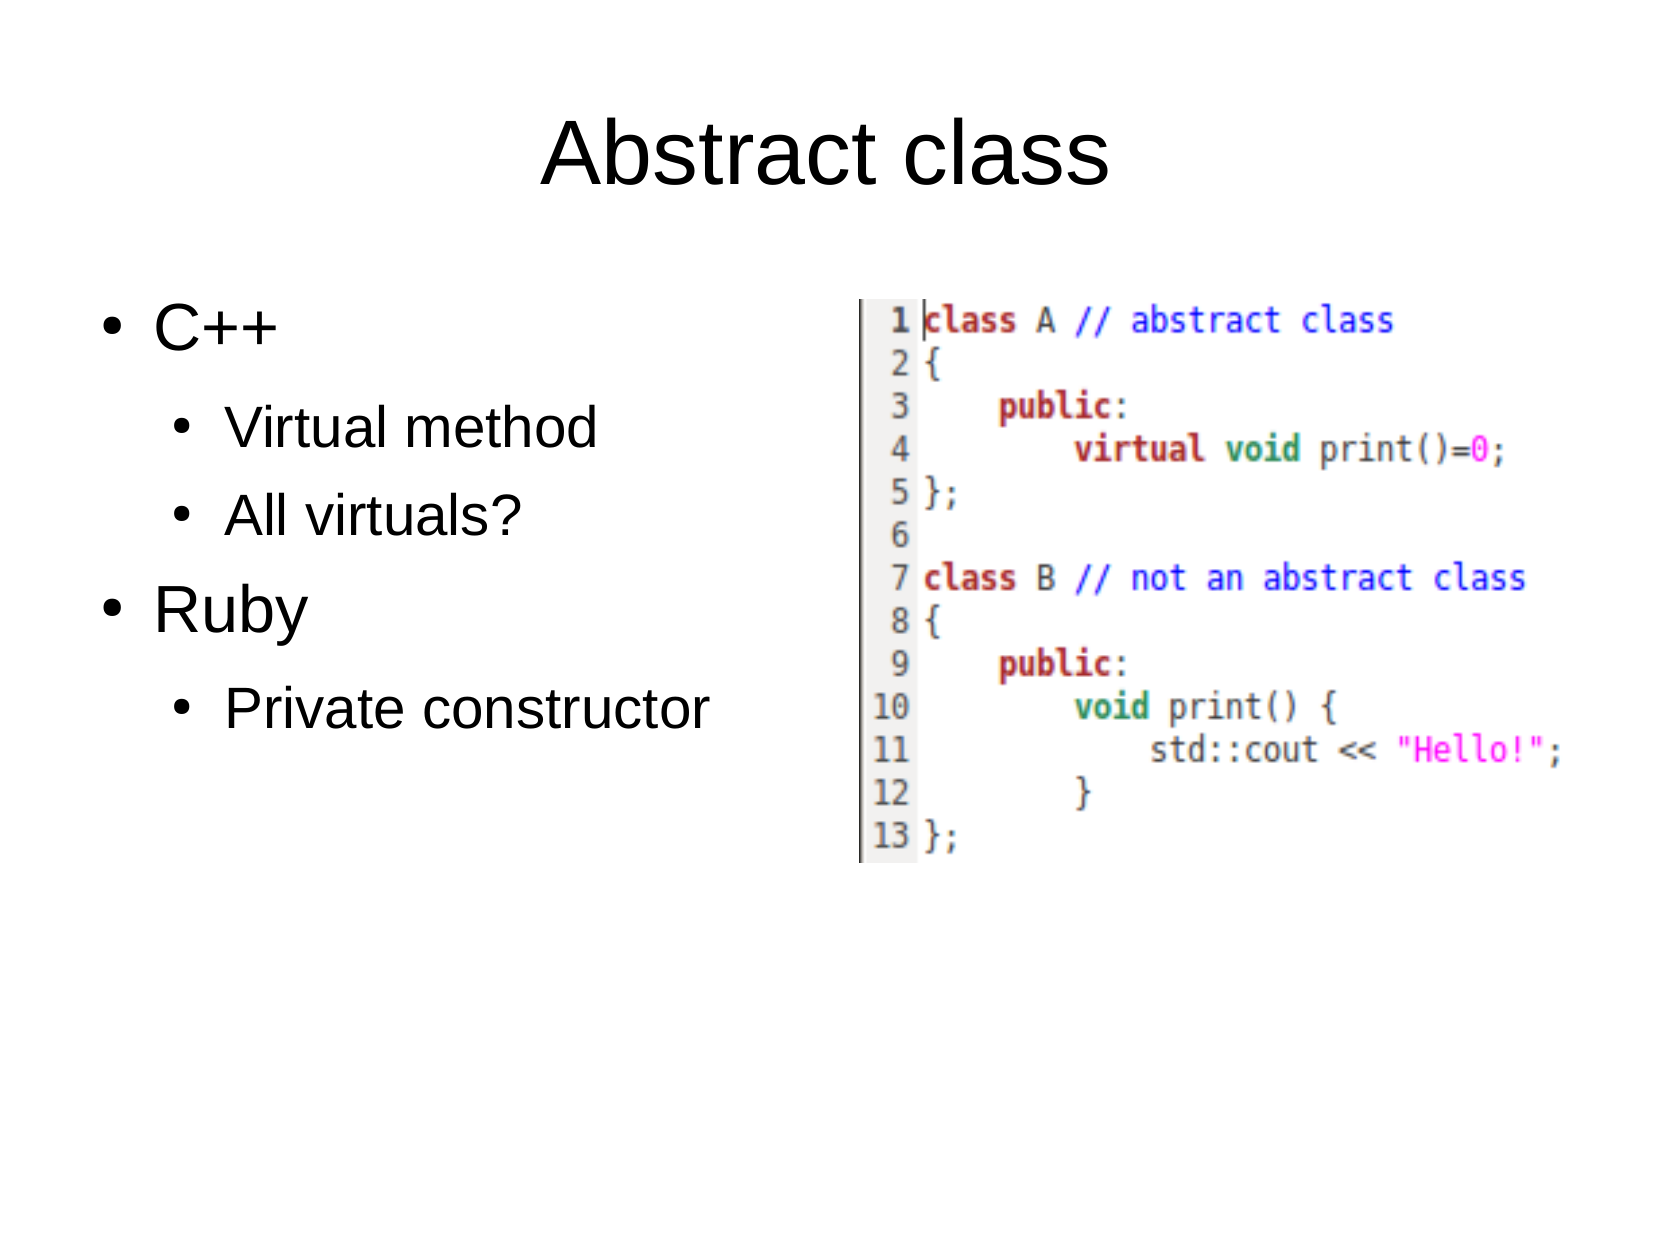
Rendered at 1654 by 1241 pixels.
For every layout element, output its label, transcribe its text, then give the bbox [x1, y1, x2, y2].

picture [859, 299, 1576, 863]
title Abstract class [82, 49, 1571, 257]
list C++ Virtual method All virtuals? Ruby Private constructor [82, 290, 1571, 1109]
